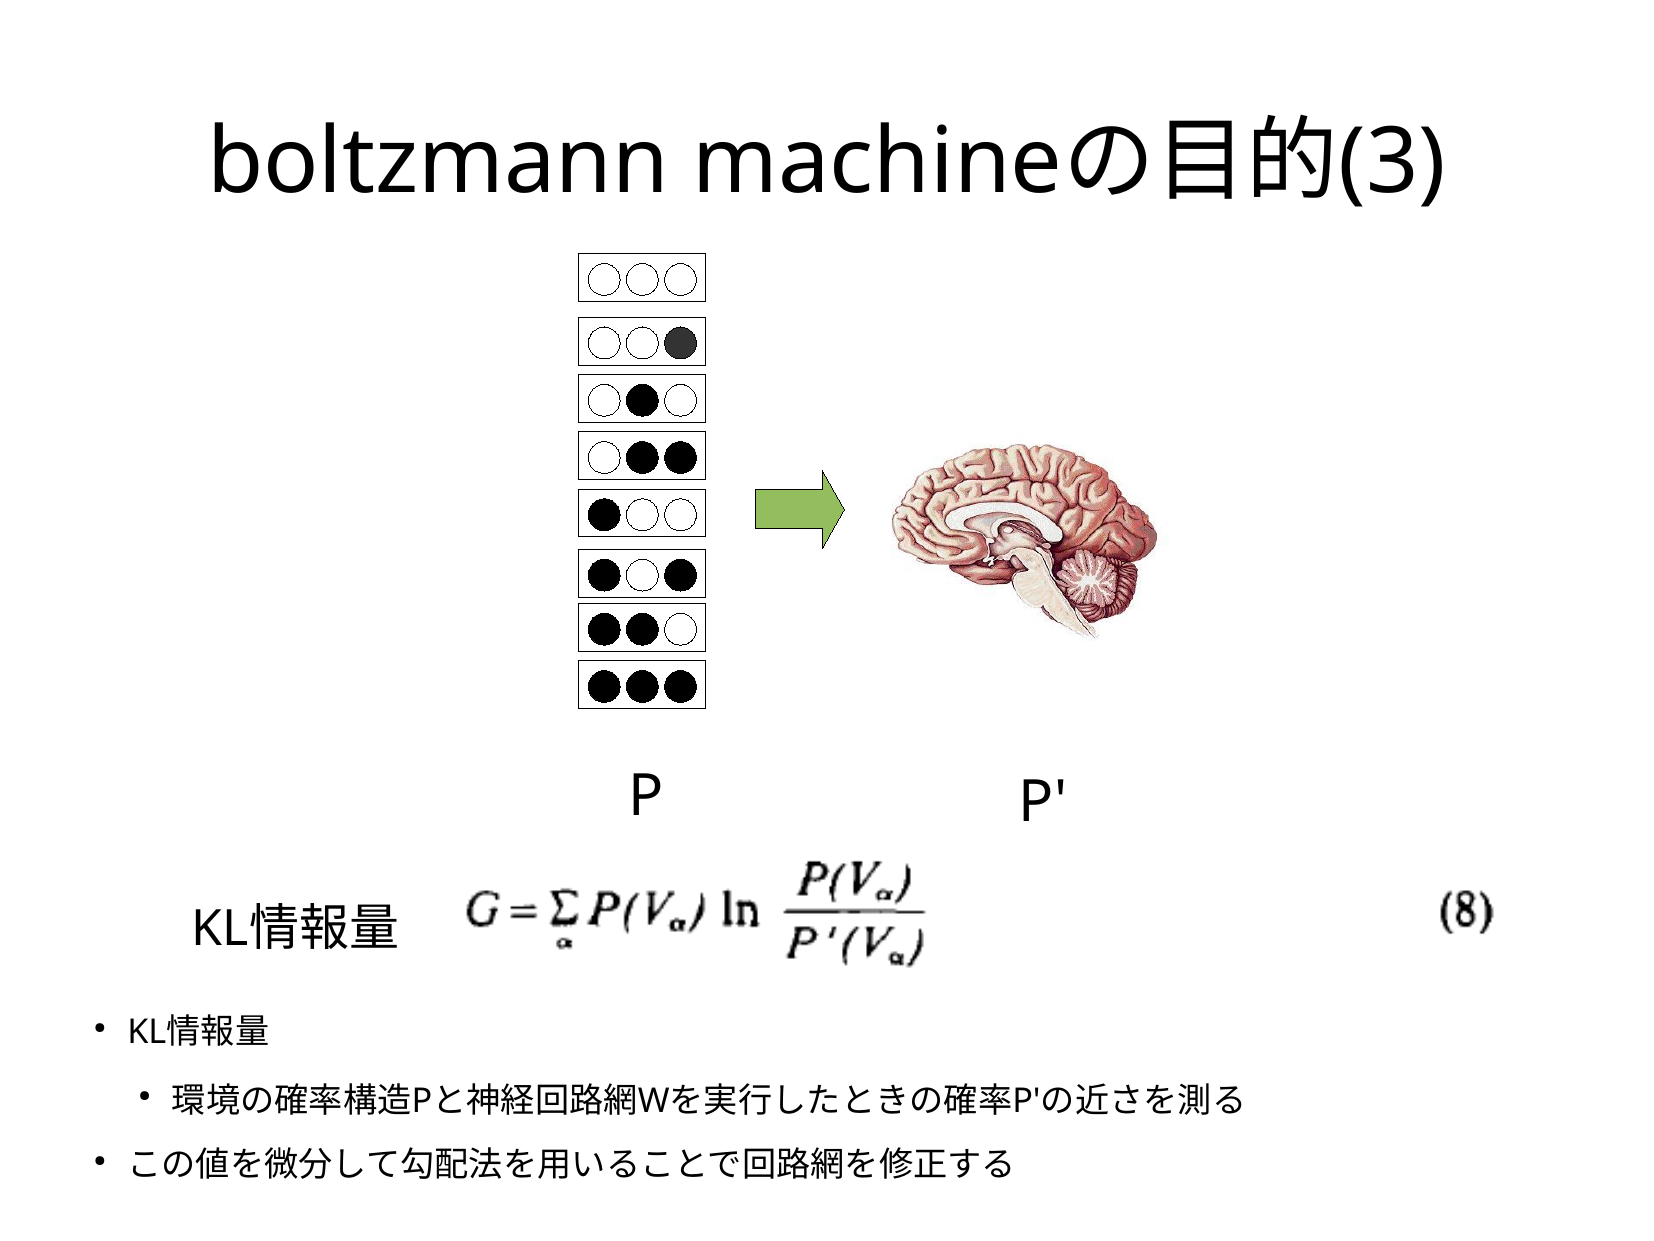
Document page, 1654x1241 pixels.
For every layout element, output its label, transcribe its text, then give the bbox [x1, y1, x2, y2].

text_box [755, 470, 845, 549]
text_box [578, 431, 706, 480]
text_box [578, 660, 706, 709]
text_box [578, 374, 706, 423]
text_box P' [1003, 751, 1082, 826]
text_box [578, 489, 706, 537]
text_box [578, 603, 706, 652]
picture [437, 826, 1507, 1004]
text_box KL情報量 [177, 879, 414, 945]
picture [877, 406, 1195, 650]
text_box [578, 253, 706, 302]
text_box [578, 549, 706, 598]
title boltzmann machineの目的(3) [82, 56, 1571, 250]
text_box [578, 317, 706, 366]
text_box P [614, 745, 680, 820]
list KL情報量 環境の確率構造Pと神経回路網Wを実行したときの確率P'の近さを測る この値を微分して勾配法を用いることで回路網を修正する [82, 1003, 1625, 1188]
